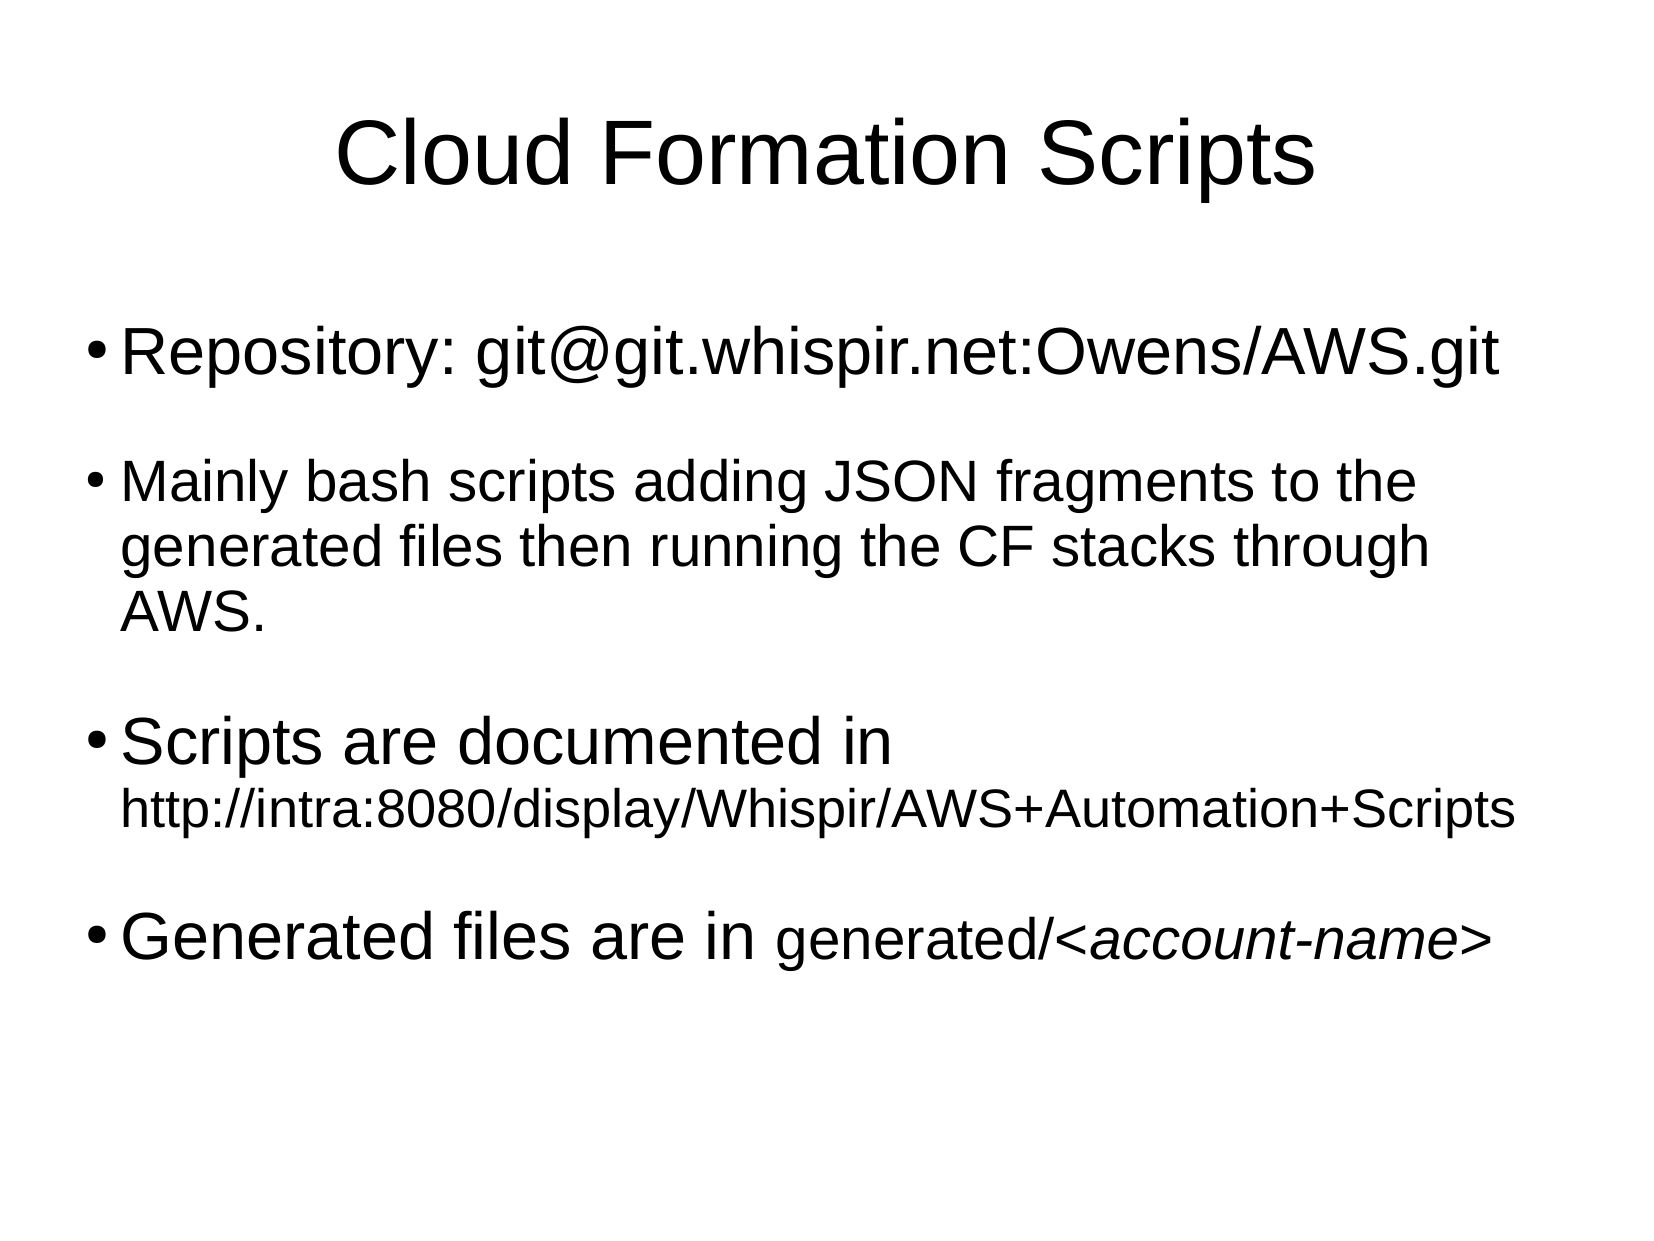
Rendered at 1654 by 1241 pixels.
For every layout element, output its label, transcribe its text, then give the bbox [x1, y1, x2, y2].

subtitle Repository: git@git.whispir.net:Owens/AWS.git Mainly bash scripts adding JSON fragments to the generated files then running the CF stacks through AWS. Scripts are documented in http://intra:8080/display/Whispir/AWS+Automation+Scripts Generated files are in generated/<account-name> [85, 284, 1574, 1004]
title Cloud Formation Scripts [82, 49, 1571, 257]
